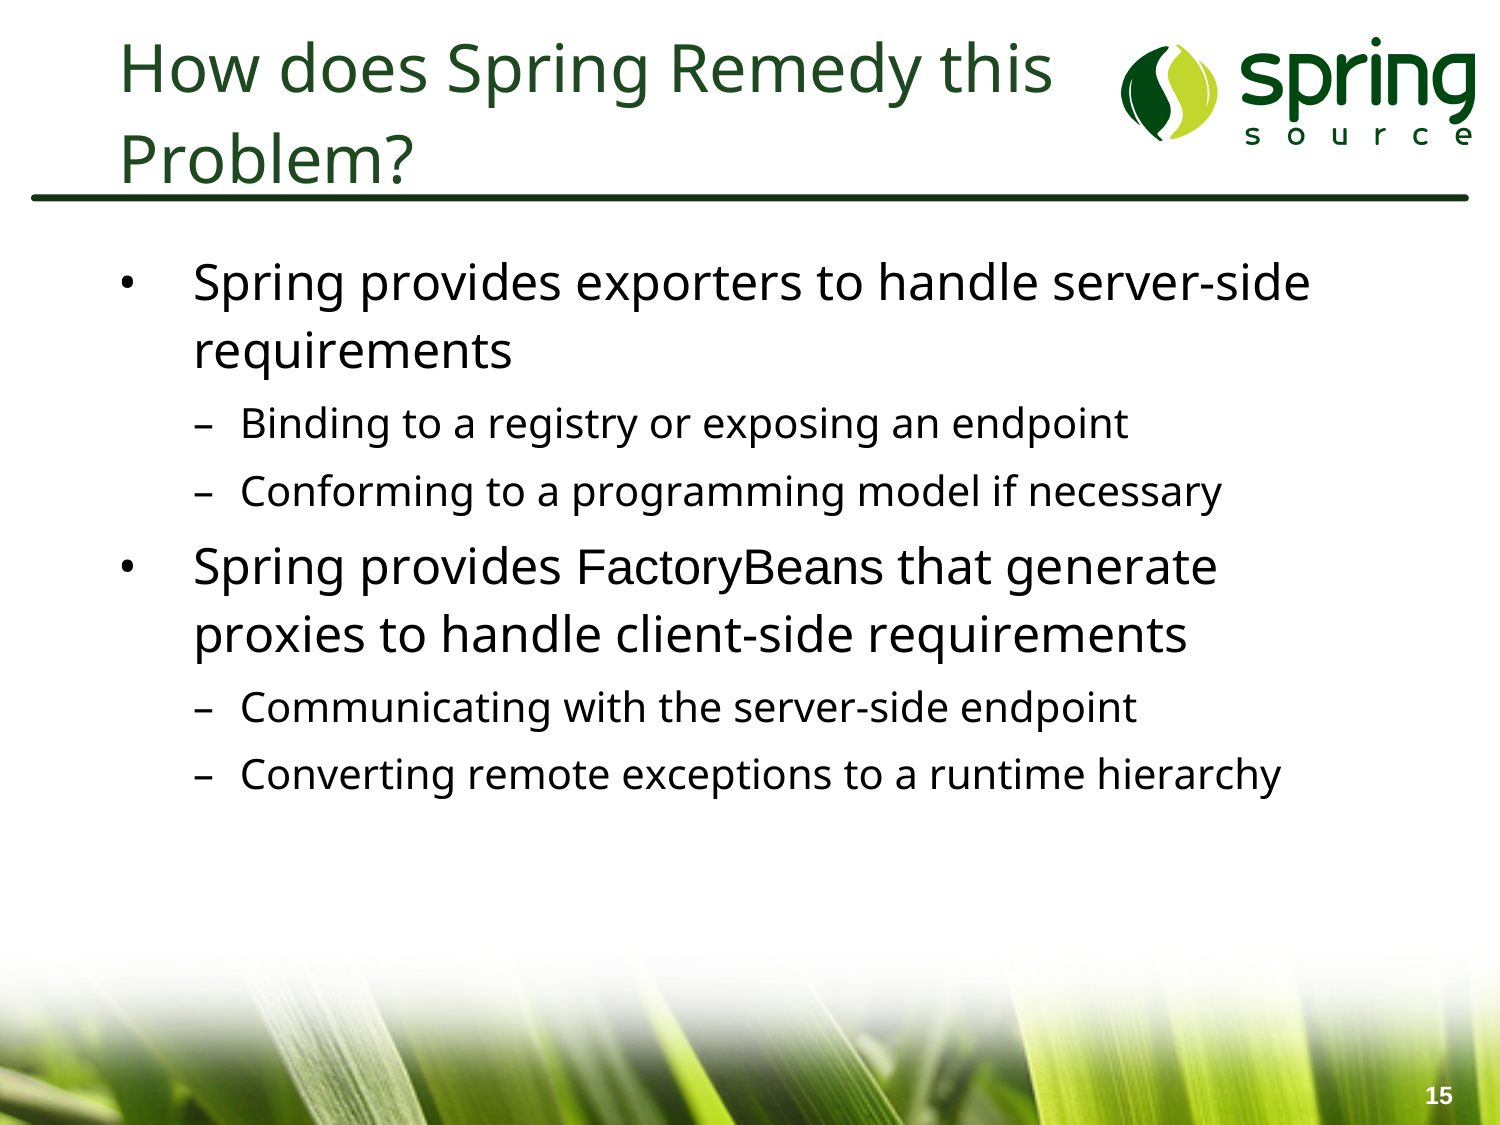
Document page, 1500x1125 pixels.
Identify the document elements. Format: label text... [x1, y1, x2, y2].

picture [1136, 37, 1475, 145]
title How does Spring Remedy this Problem? [103, 13, 1136, 191]
list Spring provides exporters to handle server-side requirements Binding to a registry or exposing an endpoint Conforming to a programming model if necessary Spring provides FactoryBeans that generate proxies to handle client-side requirements Communicating with the server-side endpoint Converting remote exceptions to a runtime hierarchy [103, 239, 1394, 903]
picture [0, 944, 1500, 1125]
